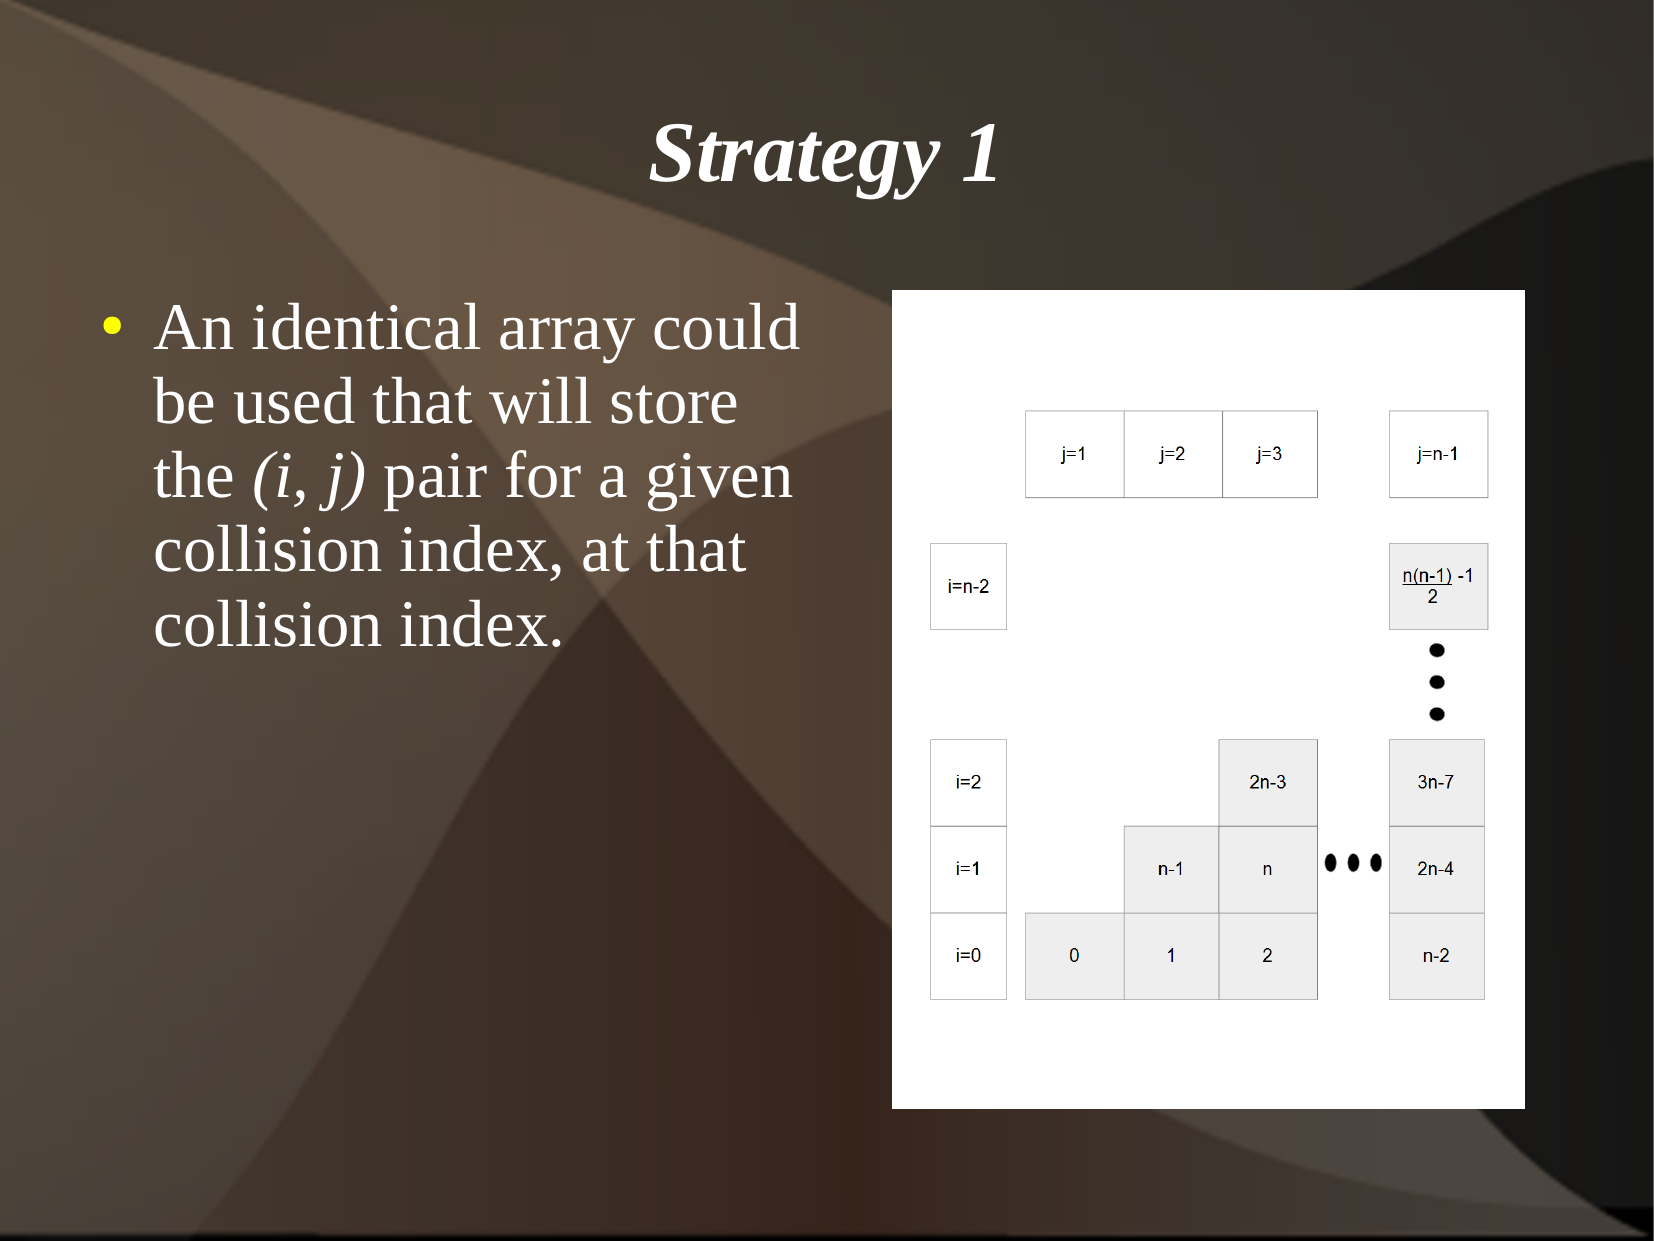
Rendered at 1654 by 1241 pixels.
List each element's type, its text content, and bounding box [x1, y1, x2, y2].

picture [0, 0, 1654, 1241]
list An identical array could be used that will store the (i, j) pair for a given collision index, at that collision index. [82, 290, 809, 1134]
title Strategy 1 [82, 49, 1571, 257]
